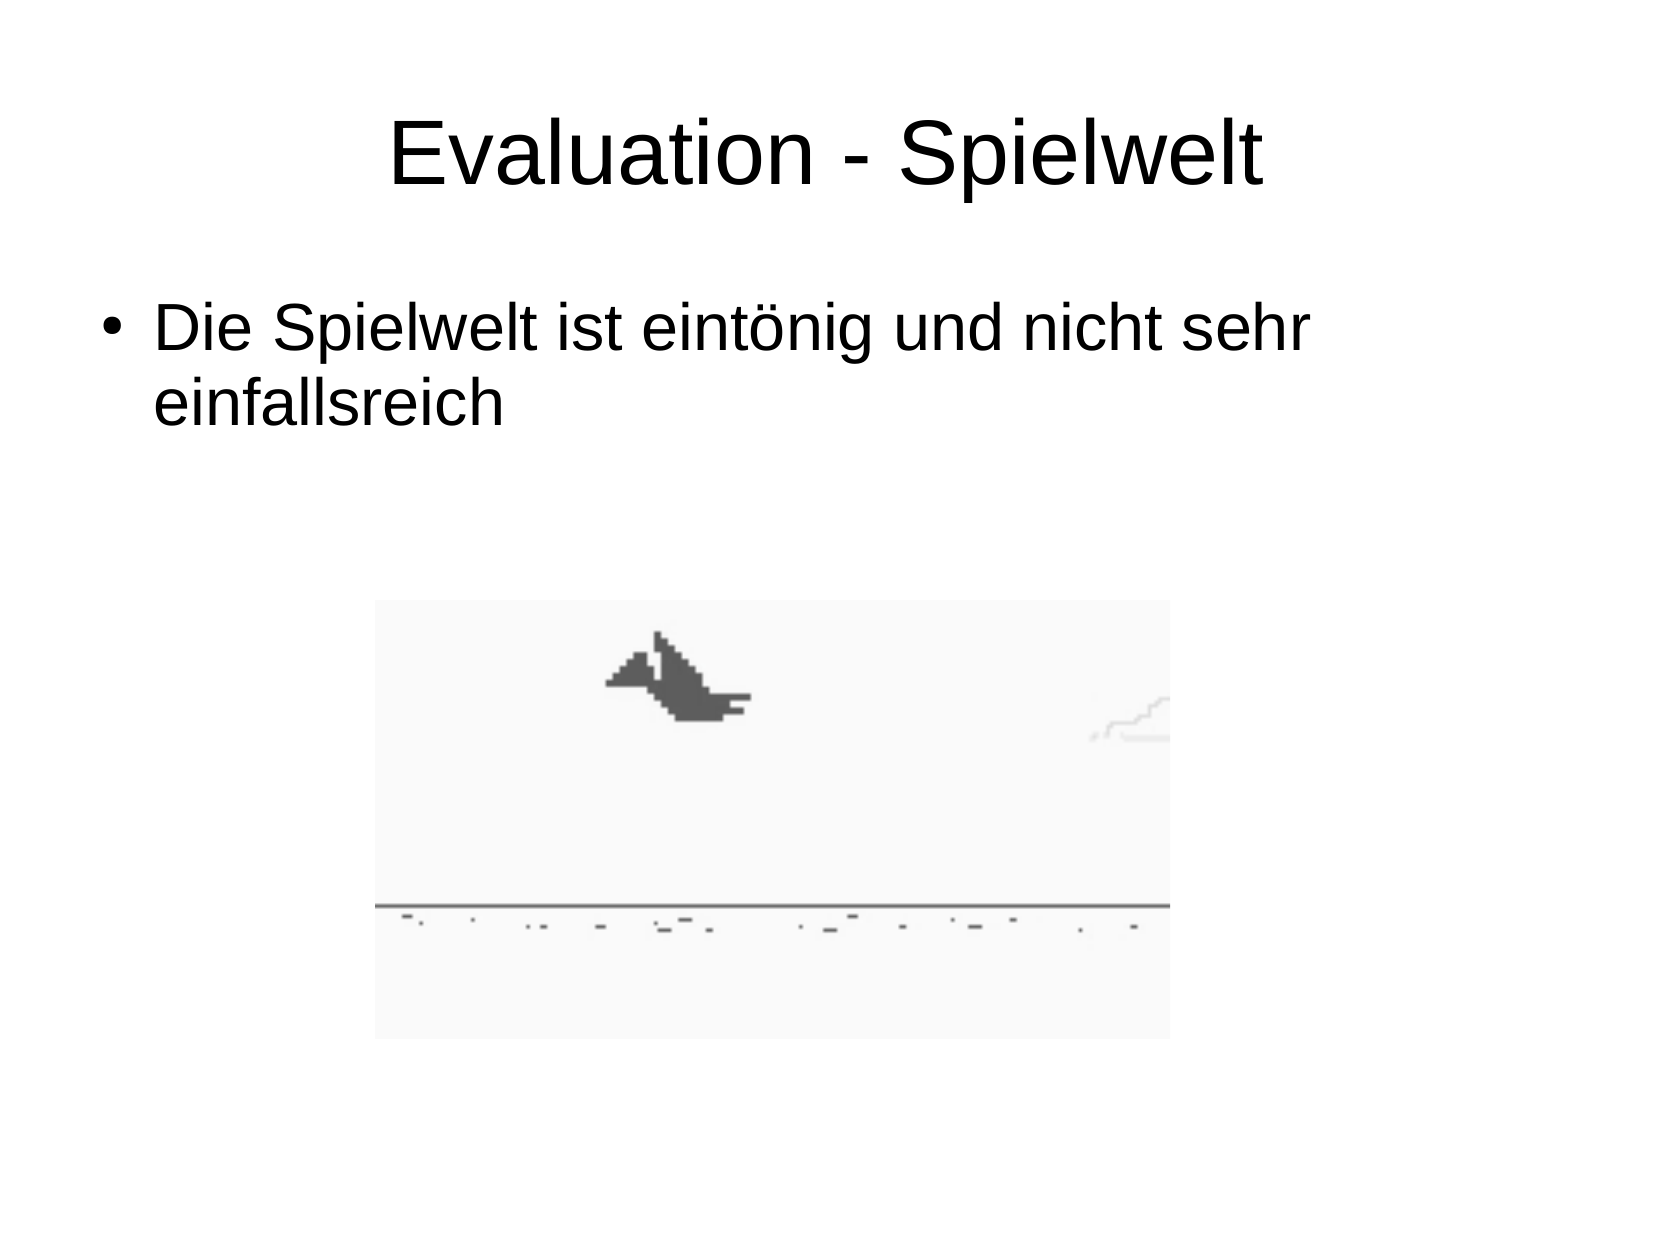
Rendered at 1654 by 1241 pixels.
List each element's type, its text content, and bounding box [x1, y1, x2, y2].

list Die Spielwelt ist eintönig und nicht sehr einfallsreich [82, 290, 1571, 1010]
title Evaluation - Spielwelt [82, 49, 1571, 257]
picture [375, 600, 1171, 1039]
